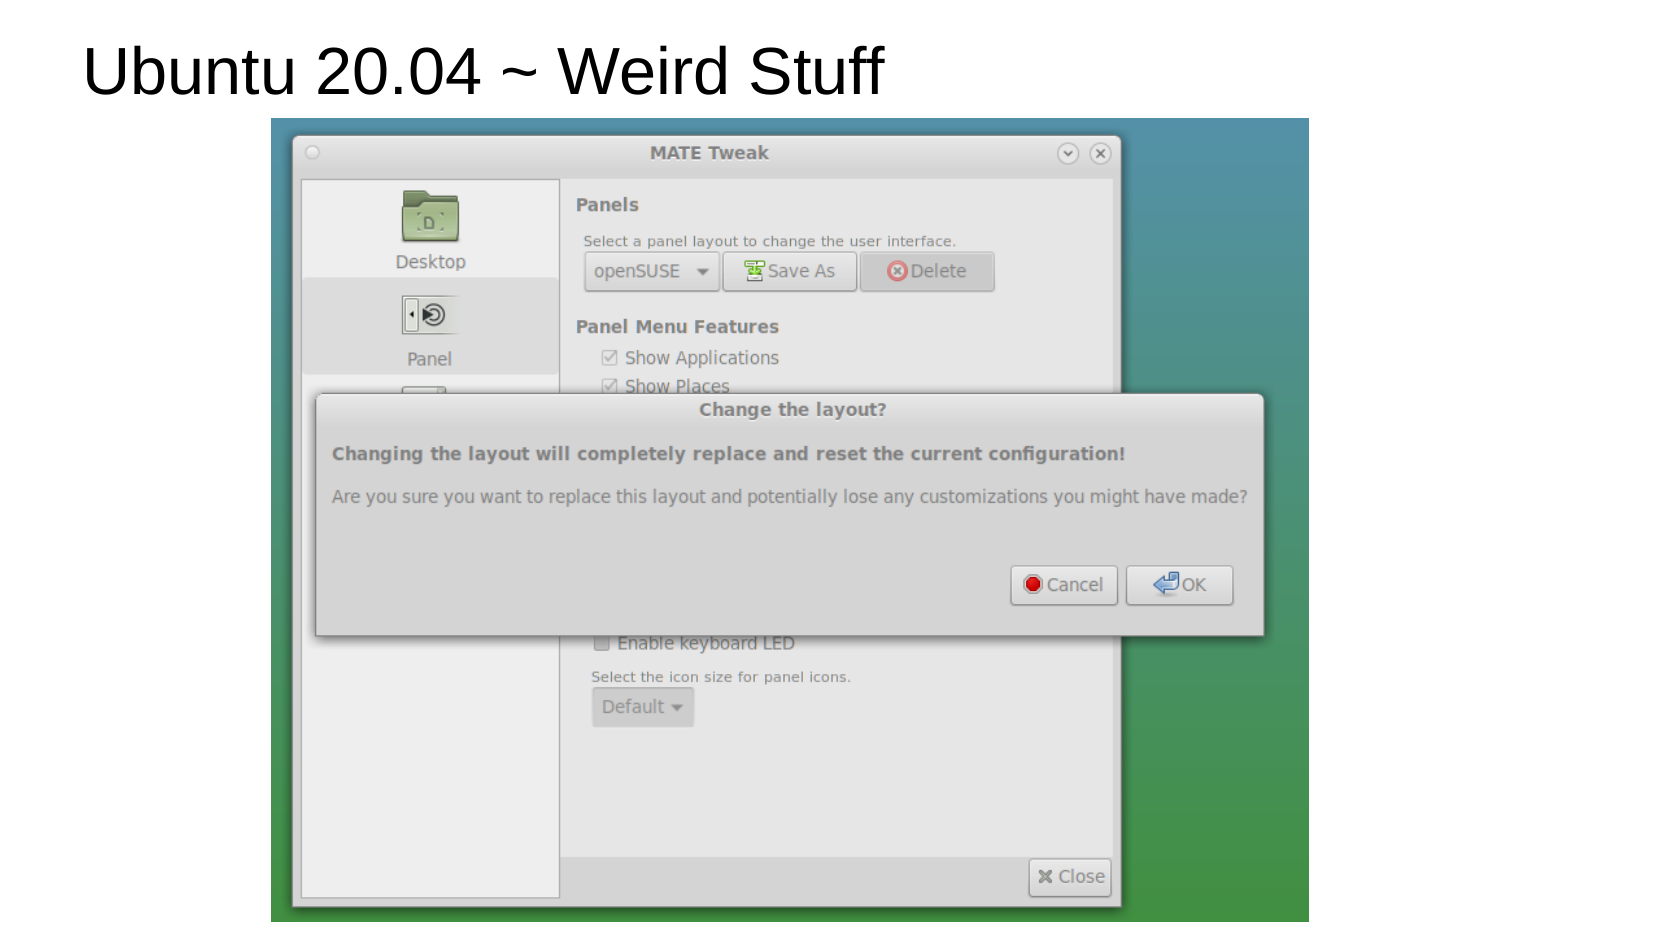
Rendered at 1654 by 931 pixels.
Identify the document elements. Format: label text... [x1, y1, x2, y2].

title Ubuntu 20.04 ~ Weird Stuff [82, 34, 1571, 110]
picture [271, 118, 1309, 922]
